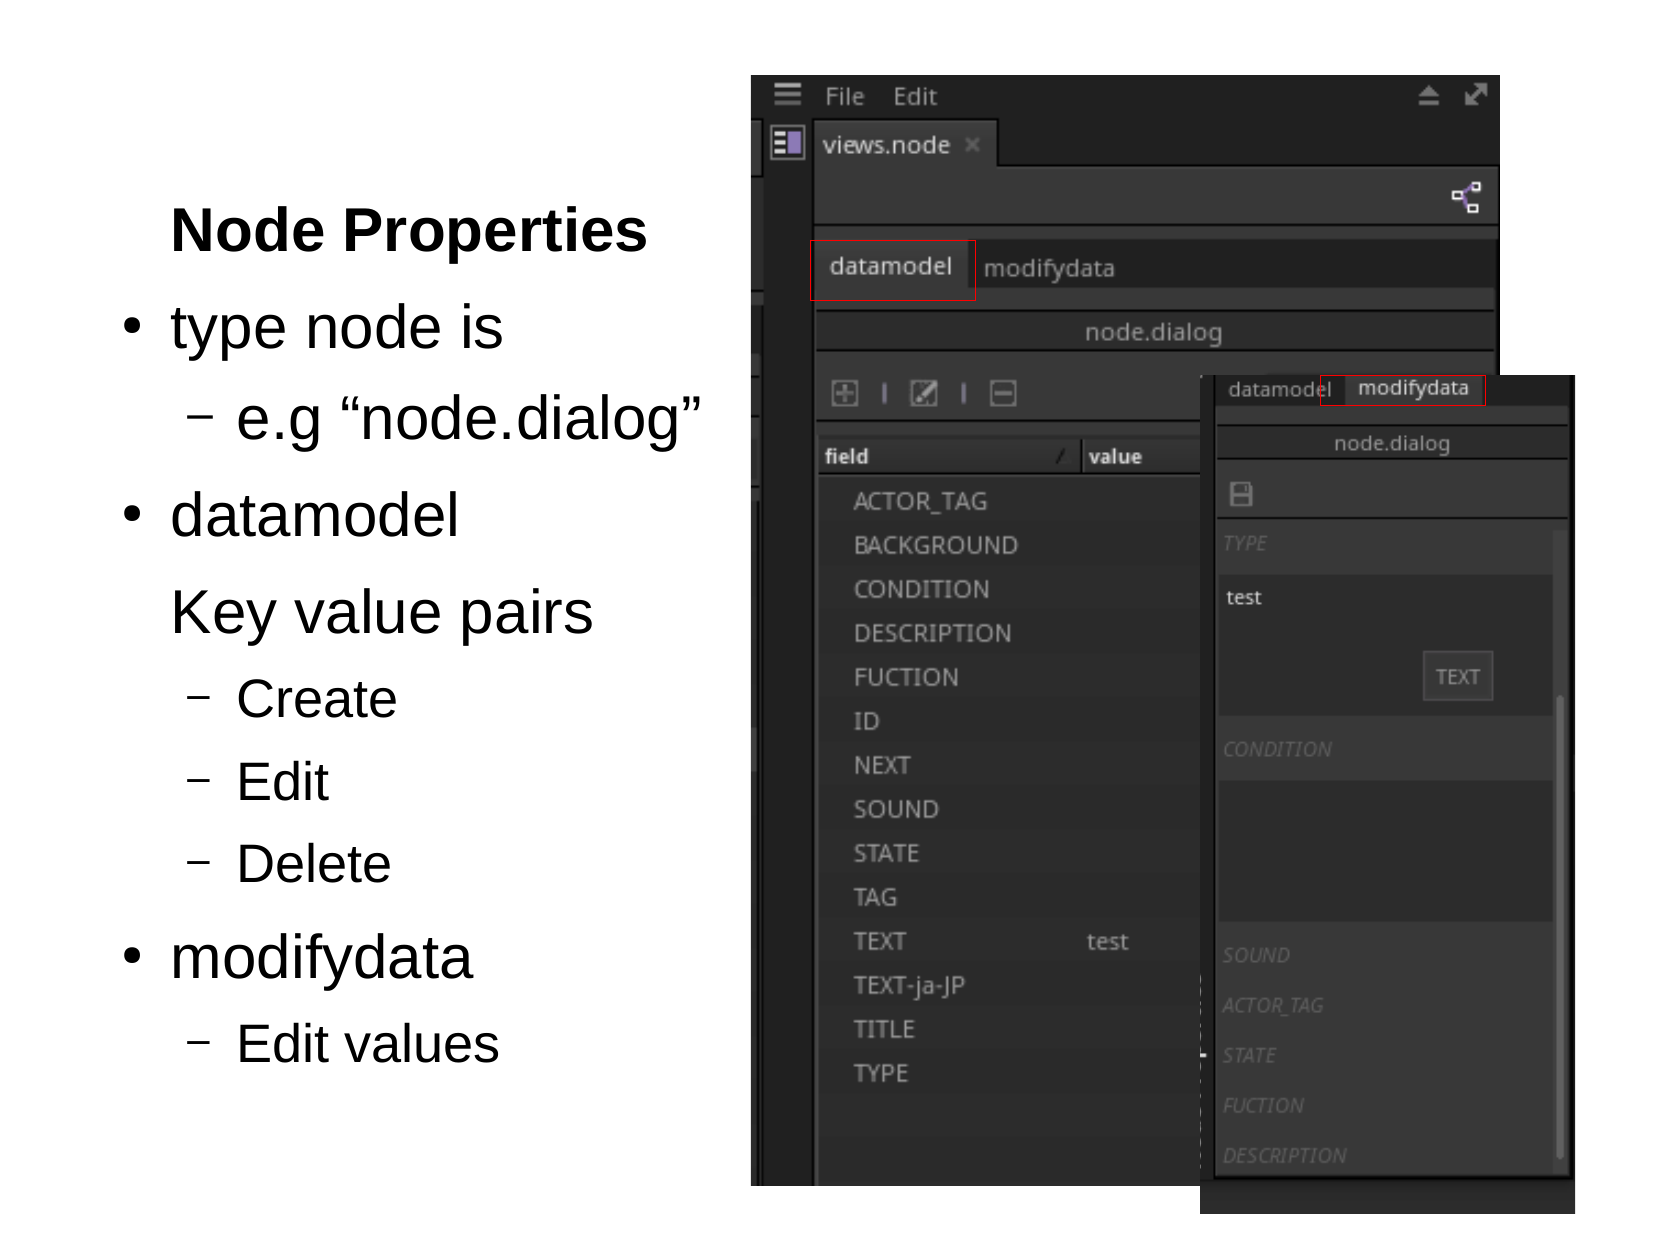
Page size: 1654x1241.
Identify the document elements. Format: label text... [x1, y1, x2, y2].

list Node Properties type node is e.g “node.dialog” datamodel Key value pairs Create Edit Delete modifydata Edit values [105, 195, 750, 1081]
picture [750, 75, 1576, 1214]
